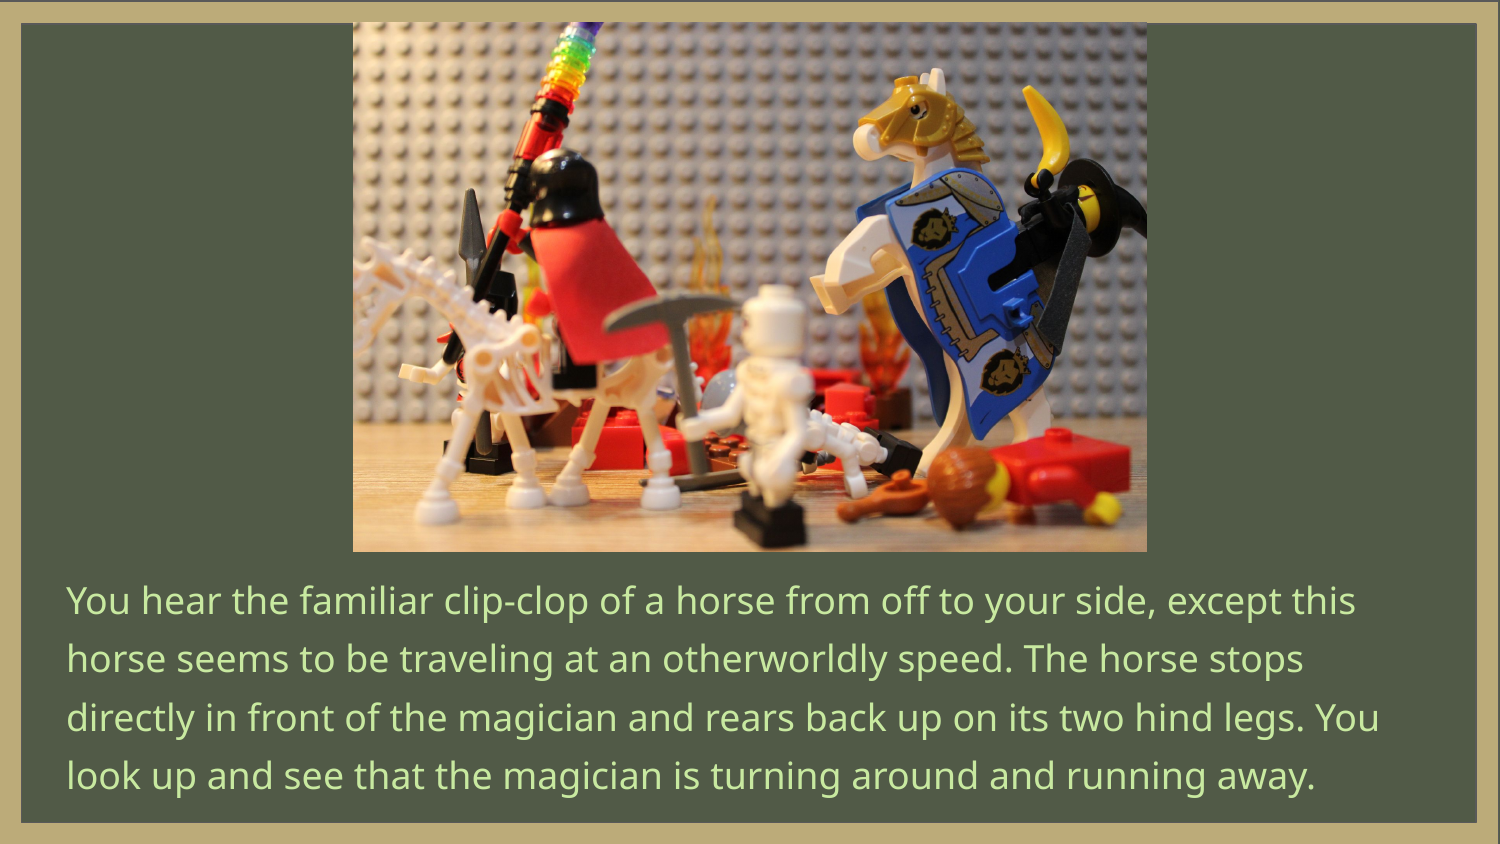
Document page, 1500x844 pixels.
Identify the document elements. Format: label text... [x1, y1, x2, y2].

picture [353, 22, 1147, 552]
list You hear the familiar clip-clop of a horse from off to your side, except this horse seems to be traveling at an otherworldly speed. The horse stops directly in front of the magician and rears back up on its two hind legs. You look up and see that the magician is turning around and running away. [51, 551, 1449, 824]
